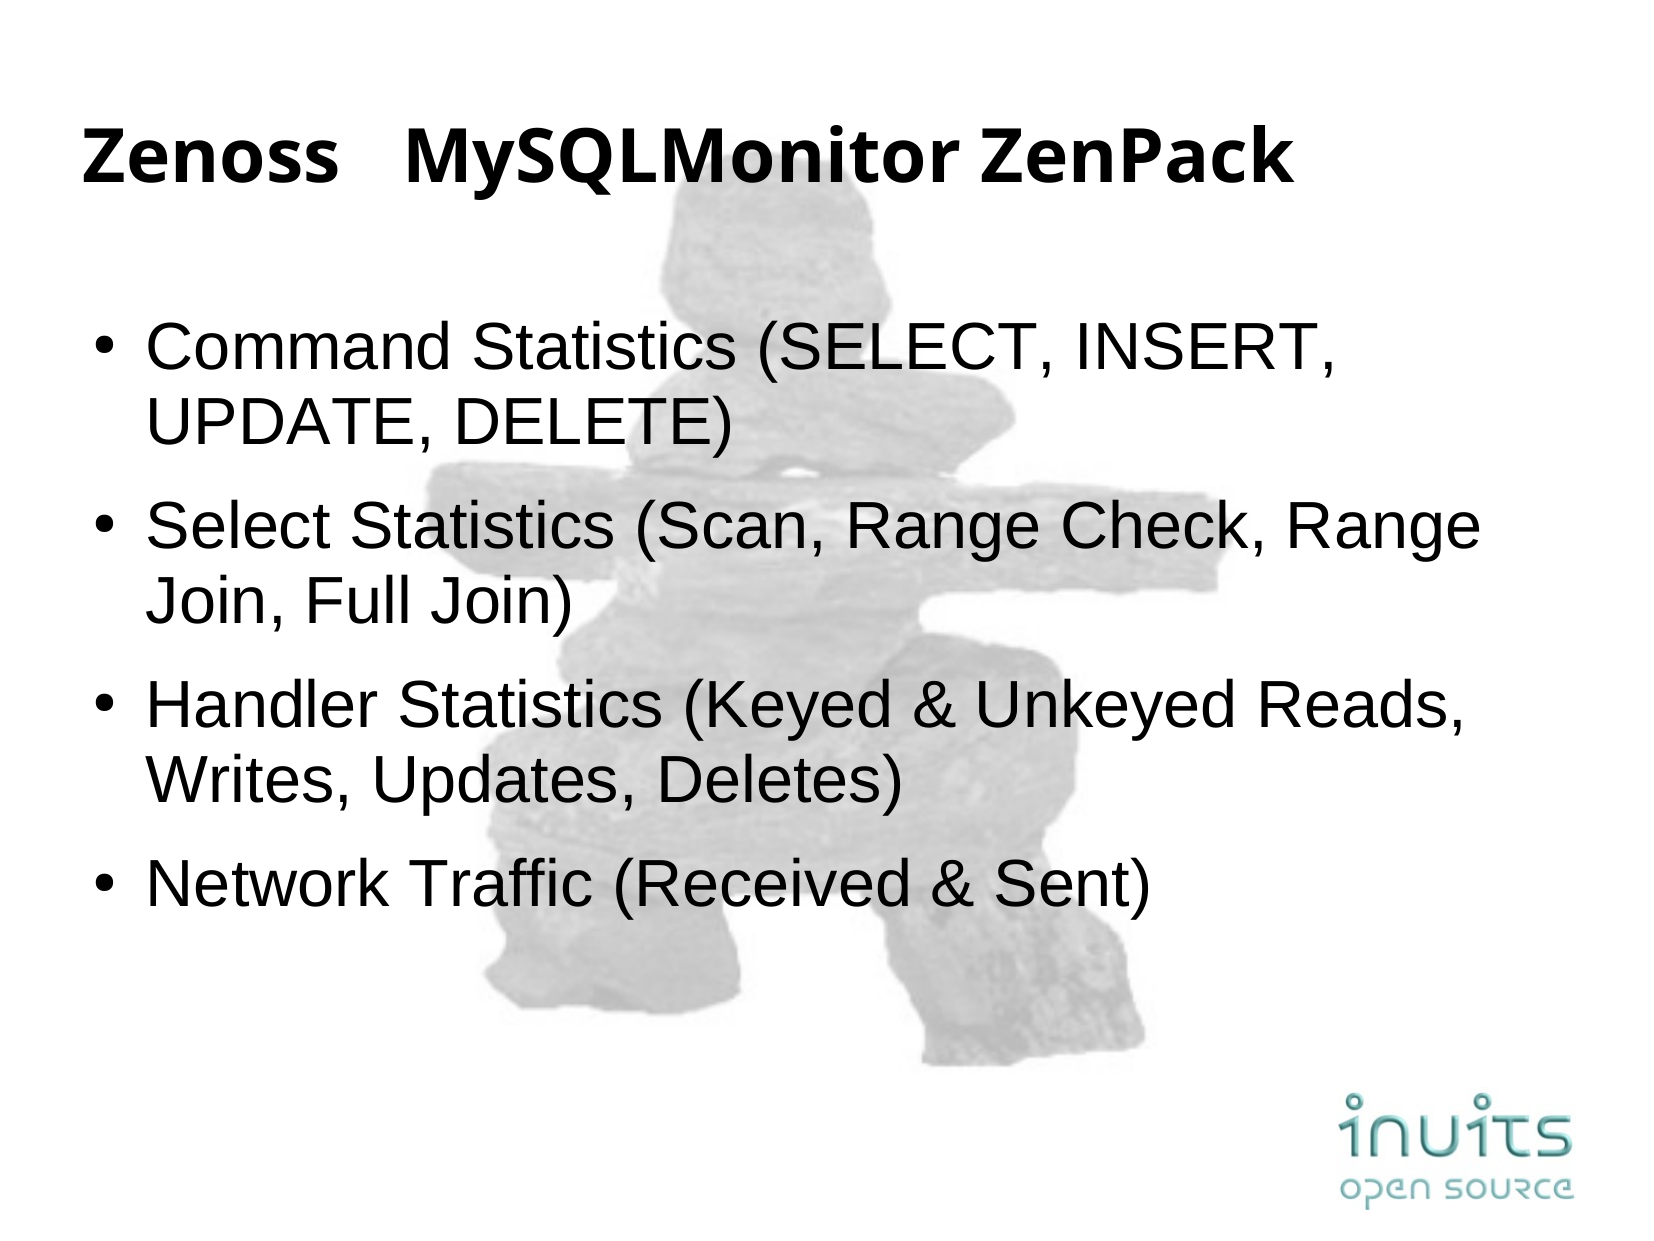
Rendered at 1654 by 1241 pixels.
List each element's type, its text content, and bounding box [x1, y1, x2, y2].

title Zenoss MySQLMonitor ZenPack [82, 49, 1571, 257]
list Command Statistics (SELECT, INSERT, UPDATE, DELETE) Select Statistics (Scan, Range Check, Range Join, Full Join) Handler Statistics (Keyed & Unkeyed Reads, Writes, Updates, Deletes) Network Traffic (Received & Sent) [75, 205, 1564, 1201]
picture [1337, 1087, 1576, 1210]
